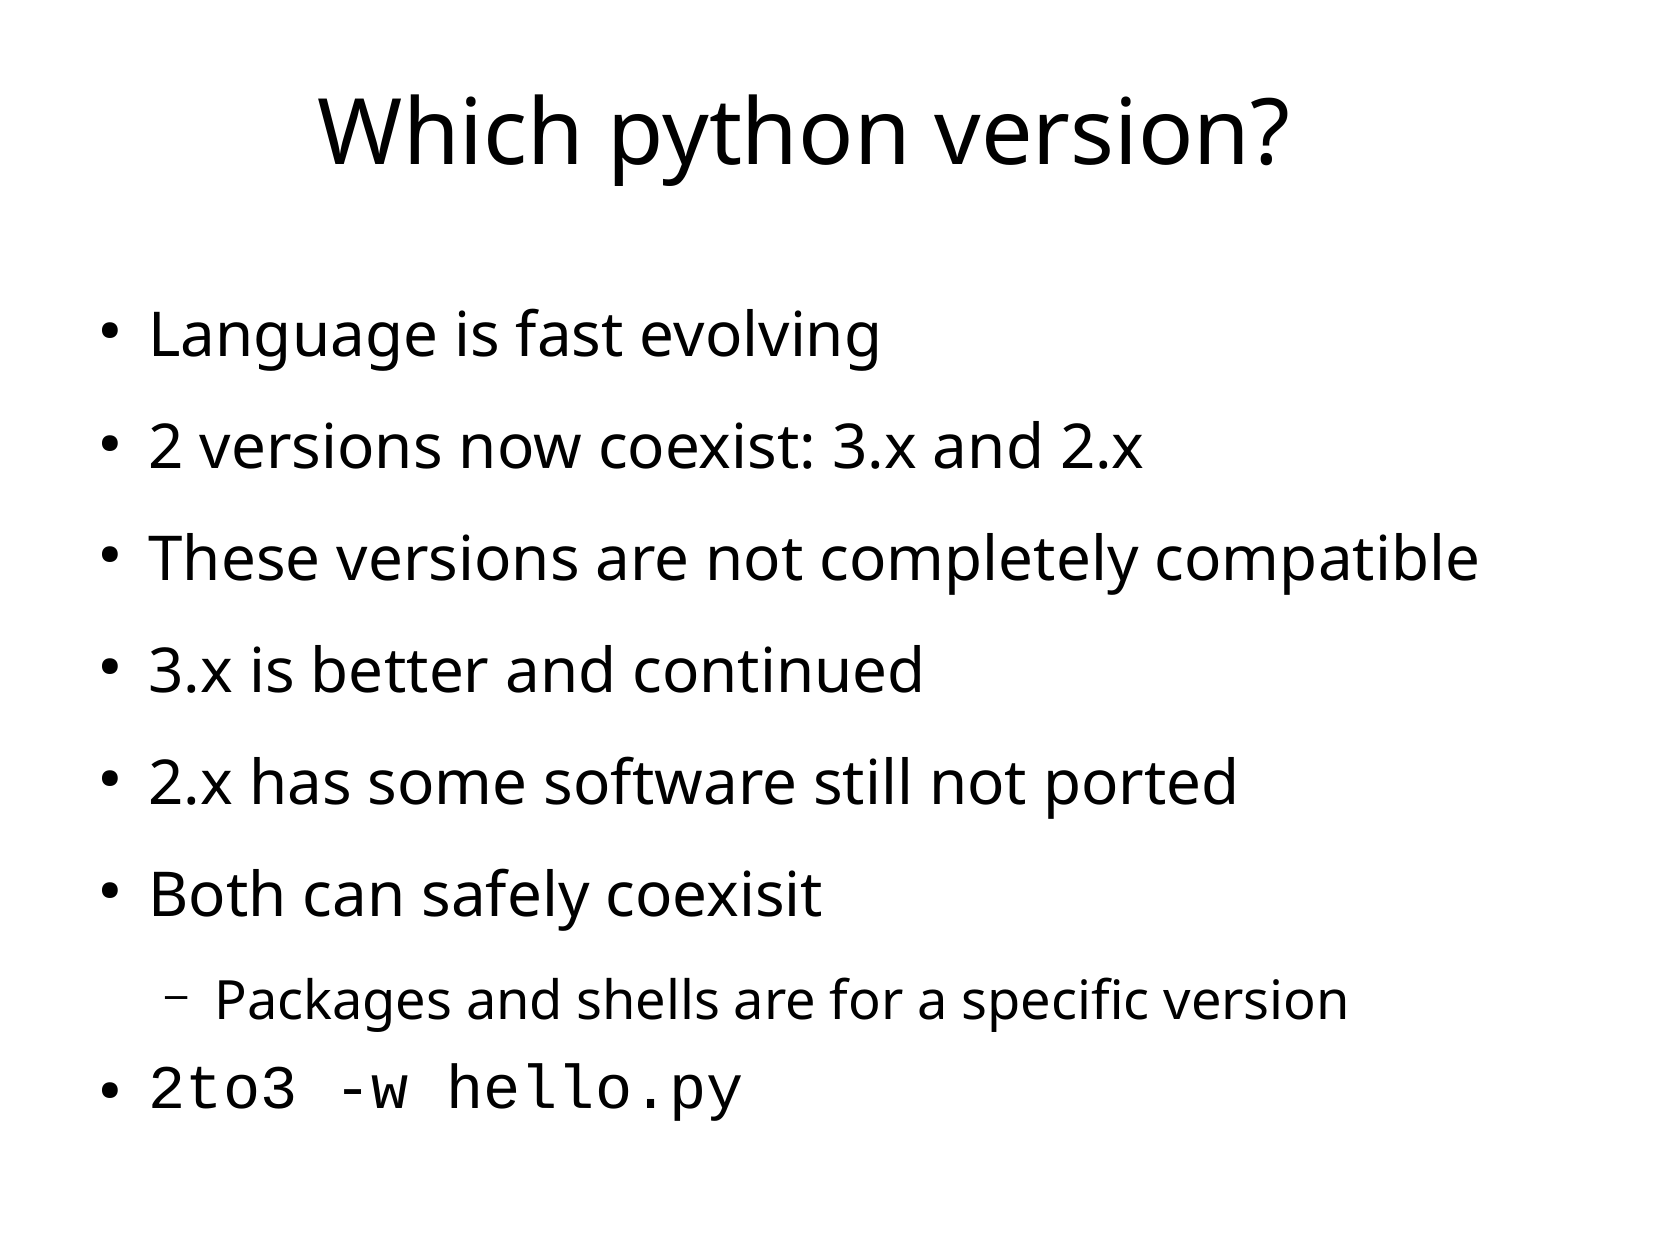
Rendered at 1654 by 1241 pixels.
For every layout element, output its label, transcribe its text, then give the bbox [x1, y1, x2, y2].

title Which python version? [79, 25, 1531, 233]
list Language is fast evolving 2 versions now coexist: 3.x and 2.x These versions are not completely compatible 3.x is better and continued 2.x has some software still not ported Both can safely coexisit Packages and shells are for a specific version 2to3 -w hello.py [82, 290, 1538, 1141]
